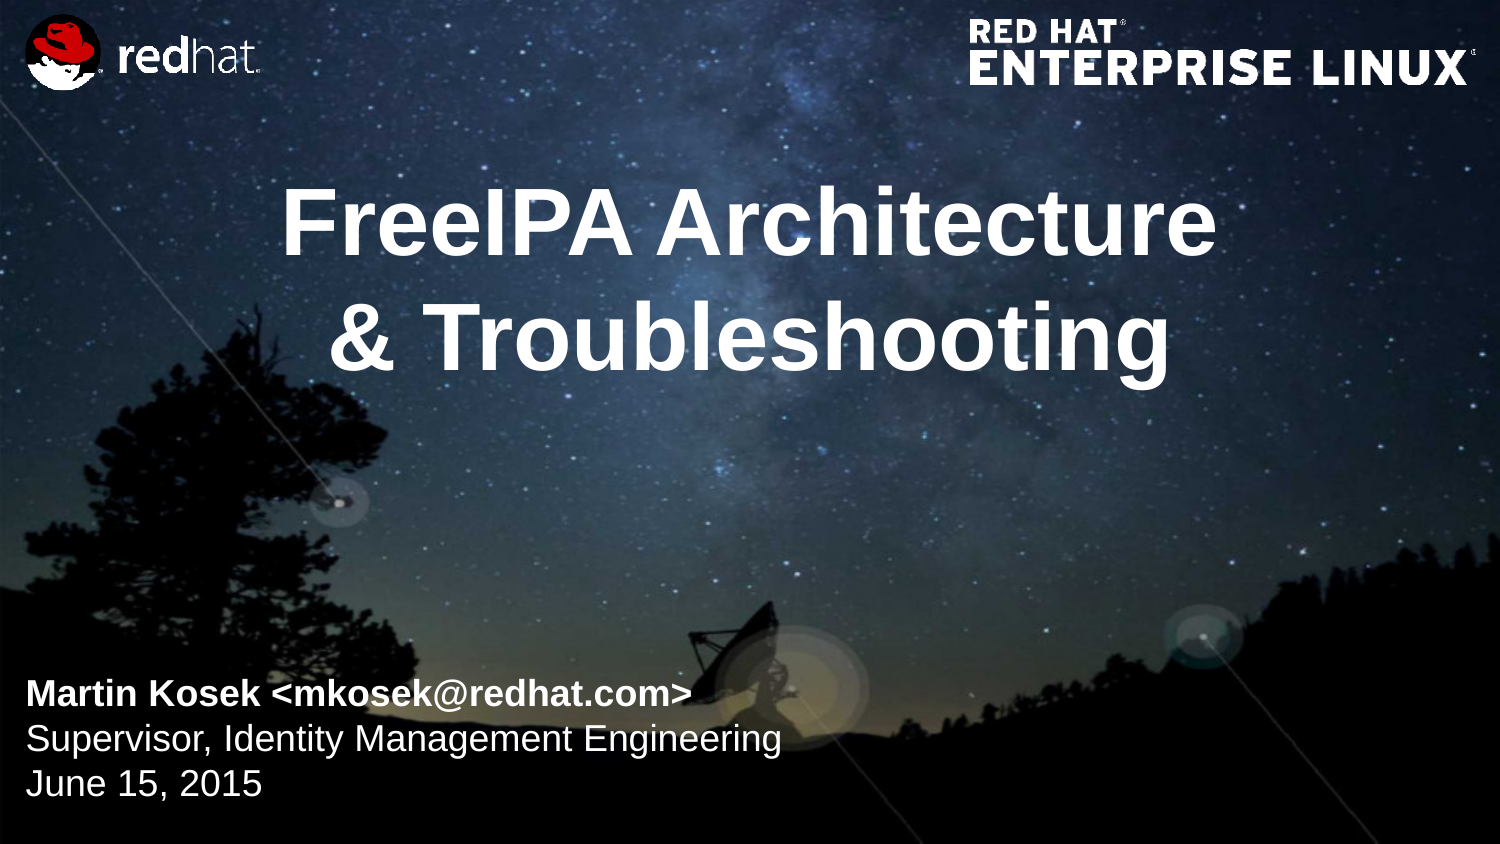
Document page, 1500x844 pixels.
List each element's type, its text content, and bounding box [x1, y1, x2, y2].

picture [0, 0, 1500, 844]
subtitle [112, 445, 1388, 549]
title FreeIPA Architecture & Troubleshooting [112, 128, 1388, 421]
